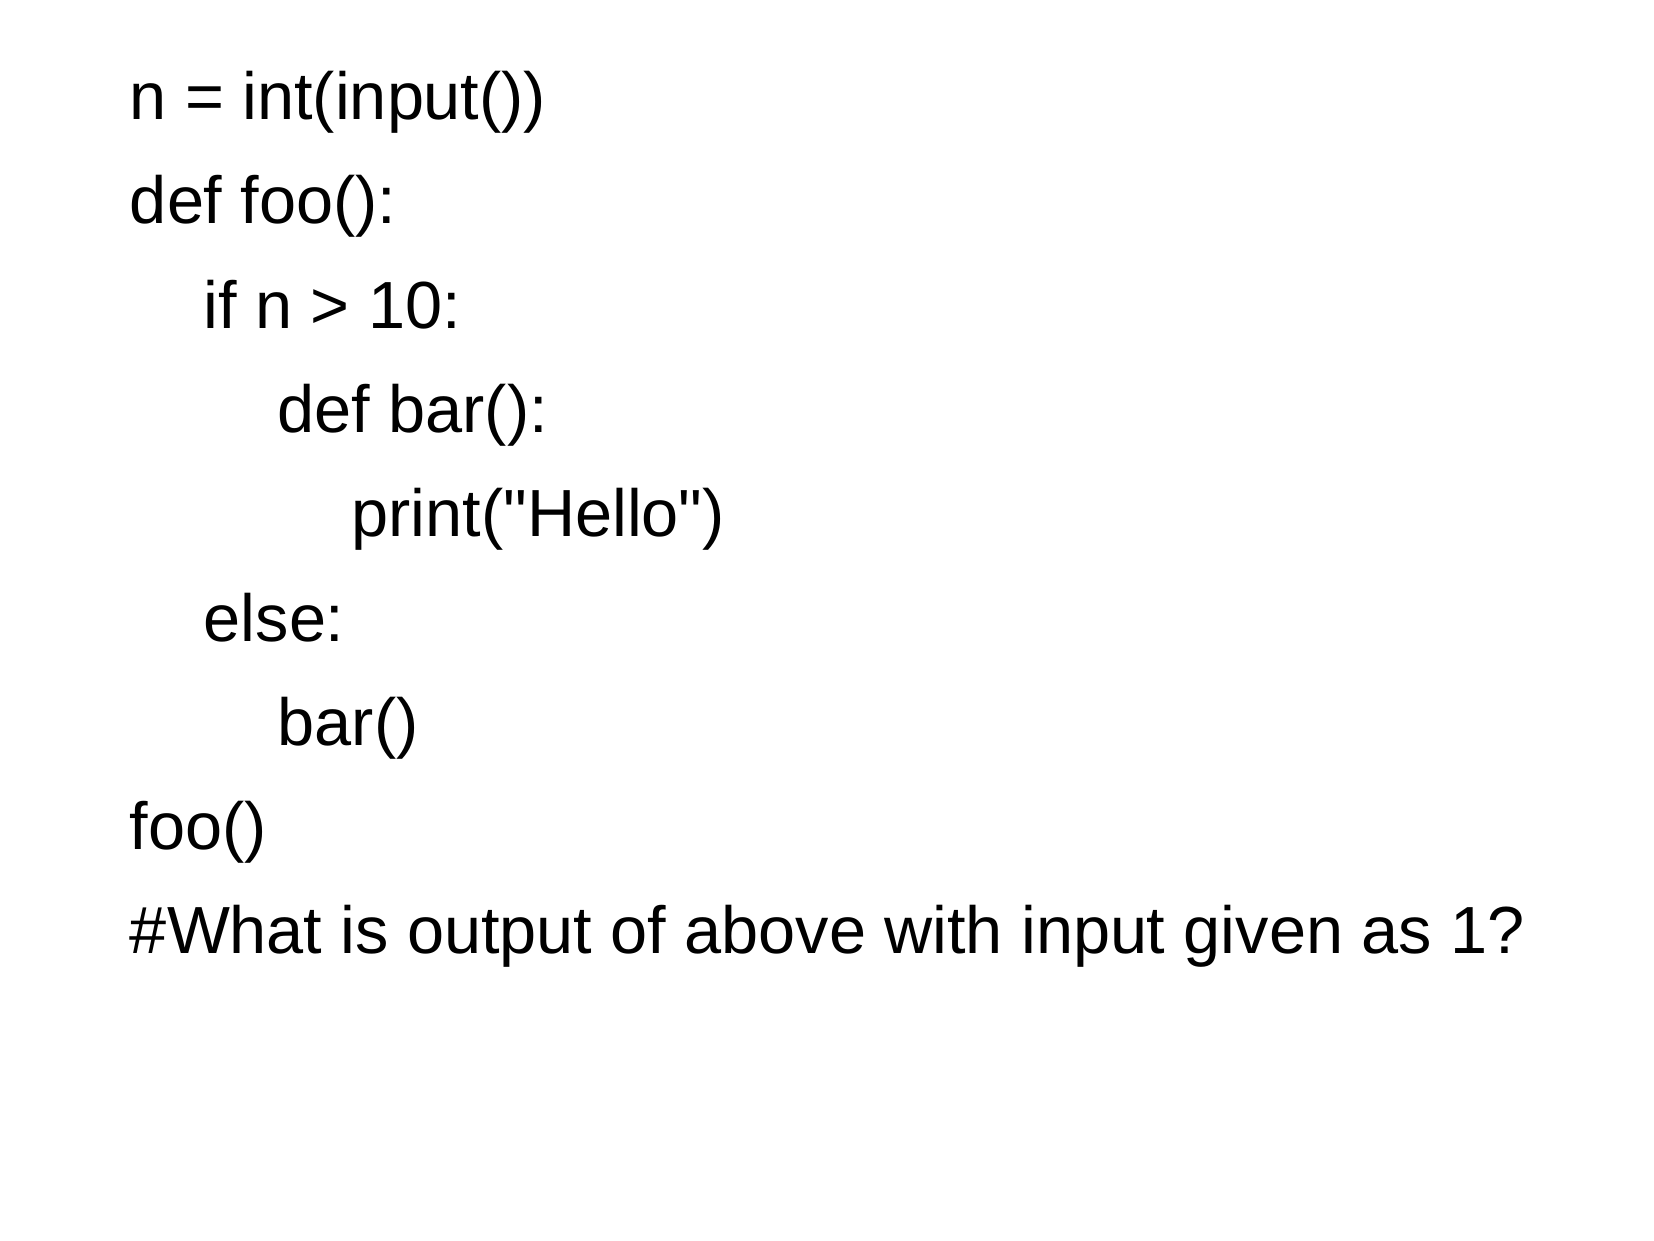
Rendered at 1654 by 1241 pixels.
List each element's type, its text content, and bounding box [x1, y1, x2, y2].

list n = int(input()) def foo(): if n > 10: def bar(): print("Hello") else: bar() foo() #What is output of above with input given as 1? [59, 59, 1607, 1063]
